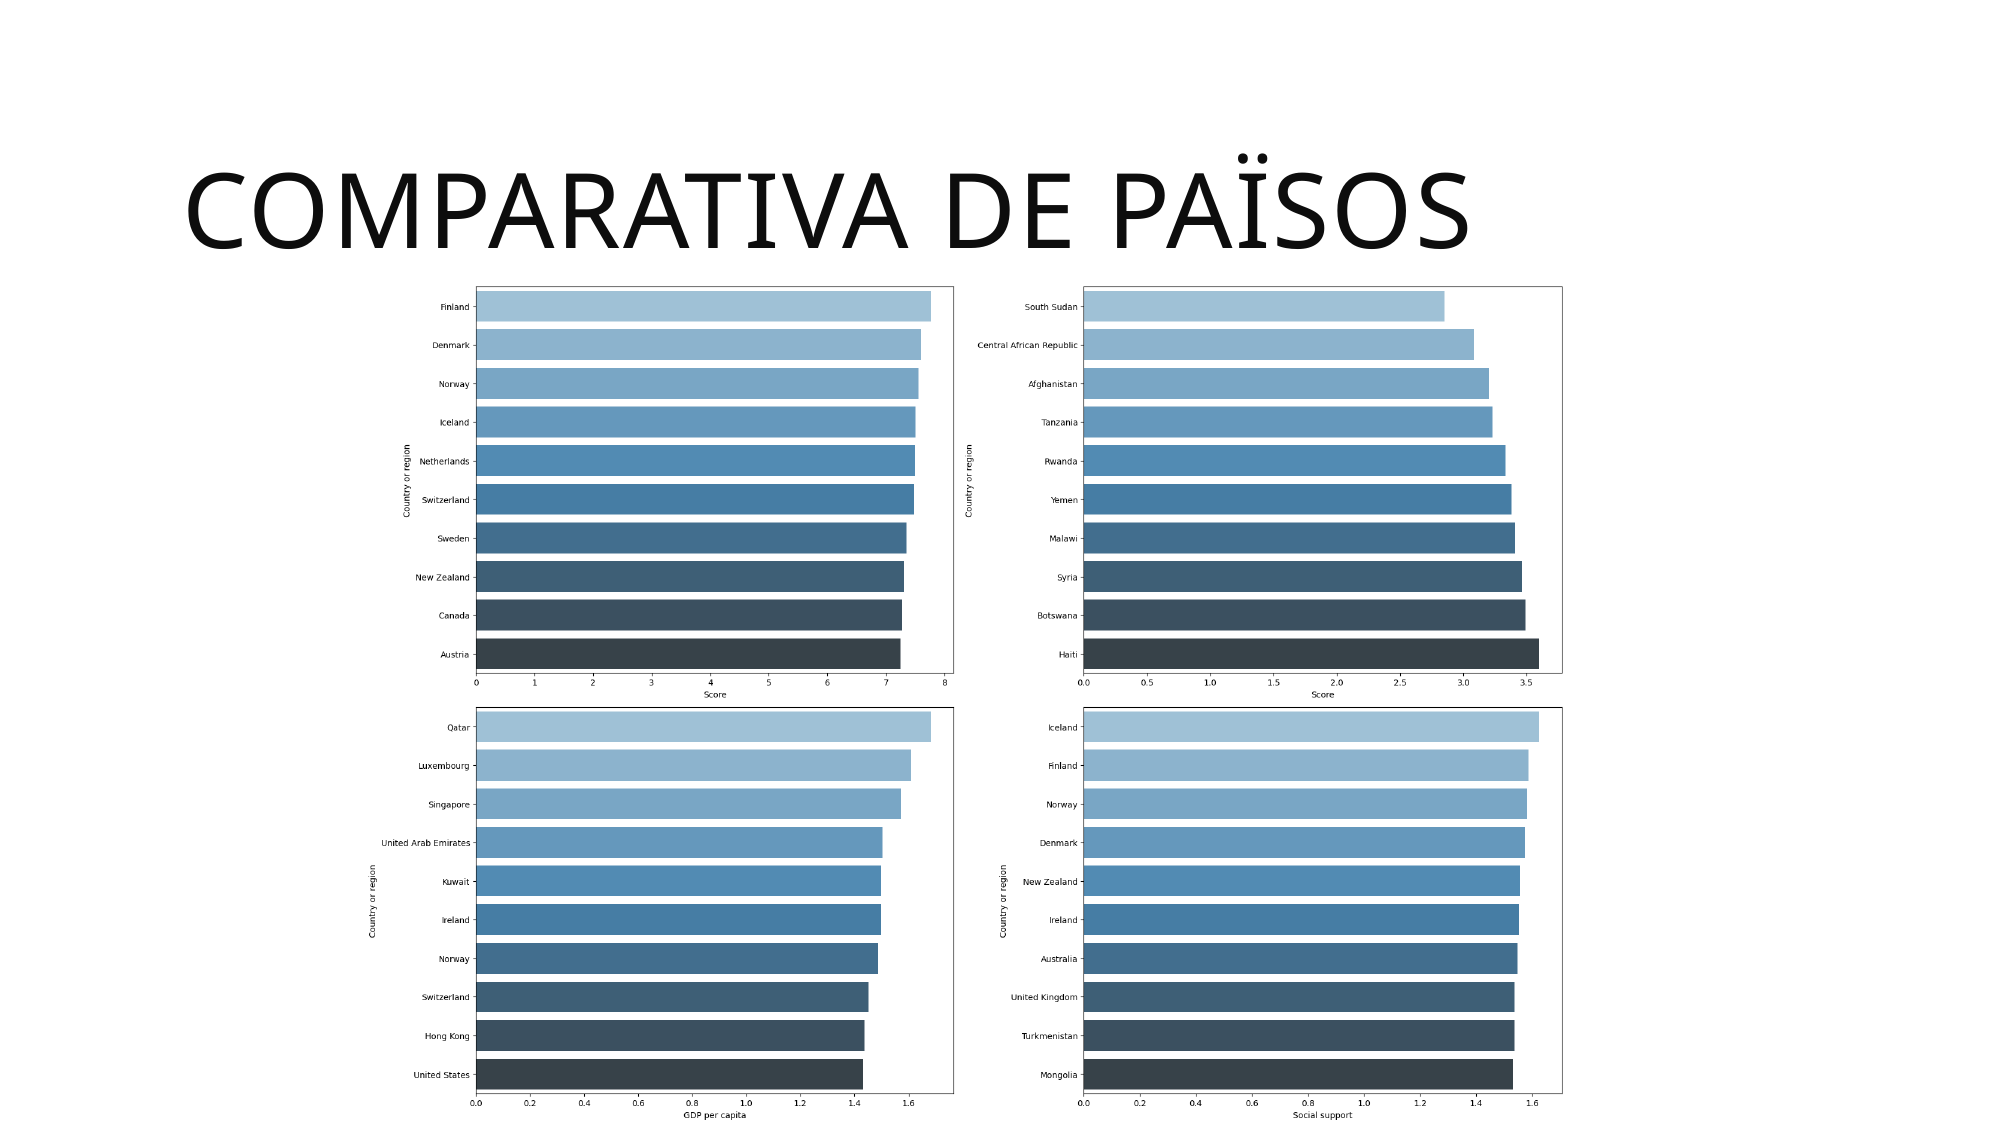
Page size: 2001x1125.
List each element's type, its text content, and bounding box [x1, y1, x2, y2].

title Comparativa de països [168, 96, 1763, 343]
picture [363, 281, 1567, 1125]
